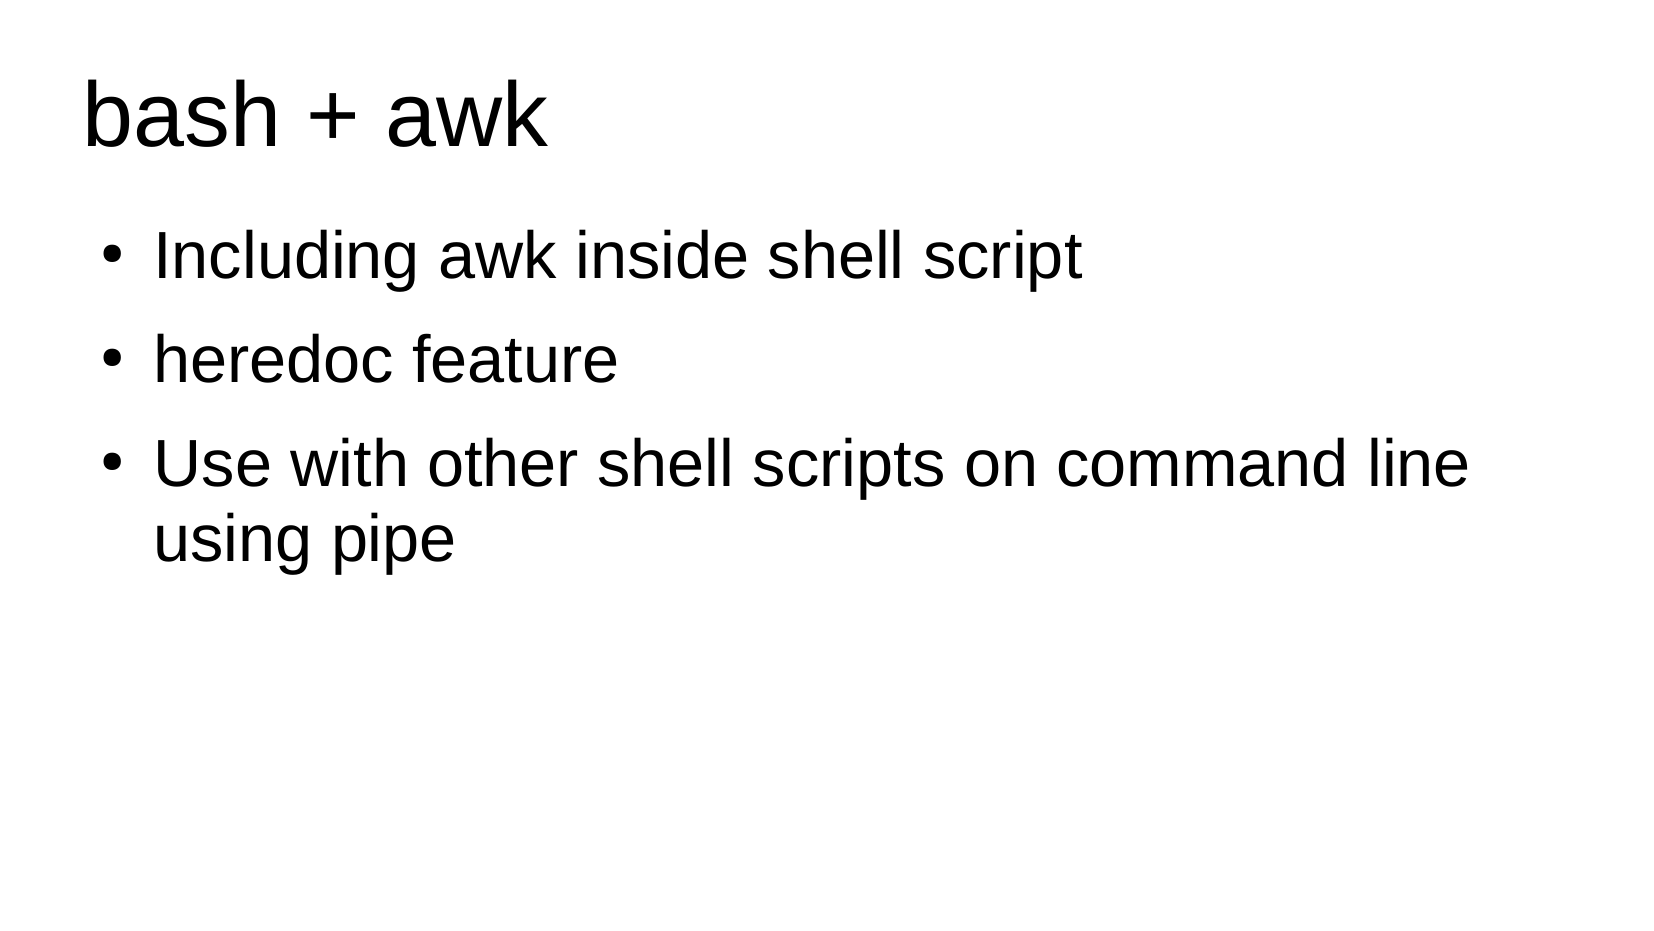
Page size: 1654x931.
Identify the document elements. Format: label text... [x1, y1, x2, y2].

list Including awk inside shell script heredoc feature Use with other shell scripts on command line using pipe [82, 217, 1571, 758]
title bash + awk [82, 37, 1571, 193]
